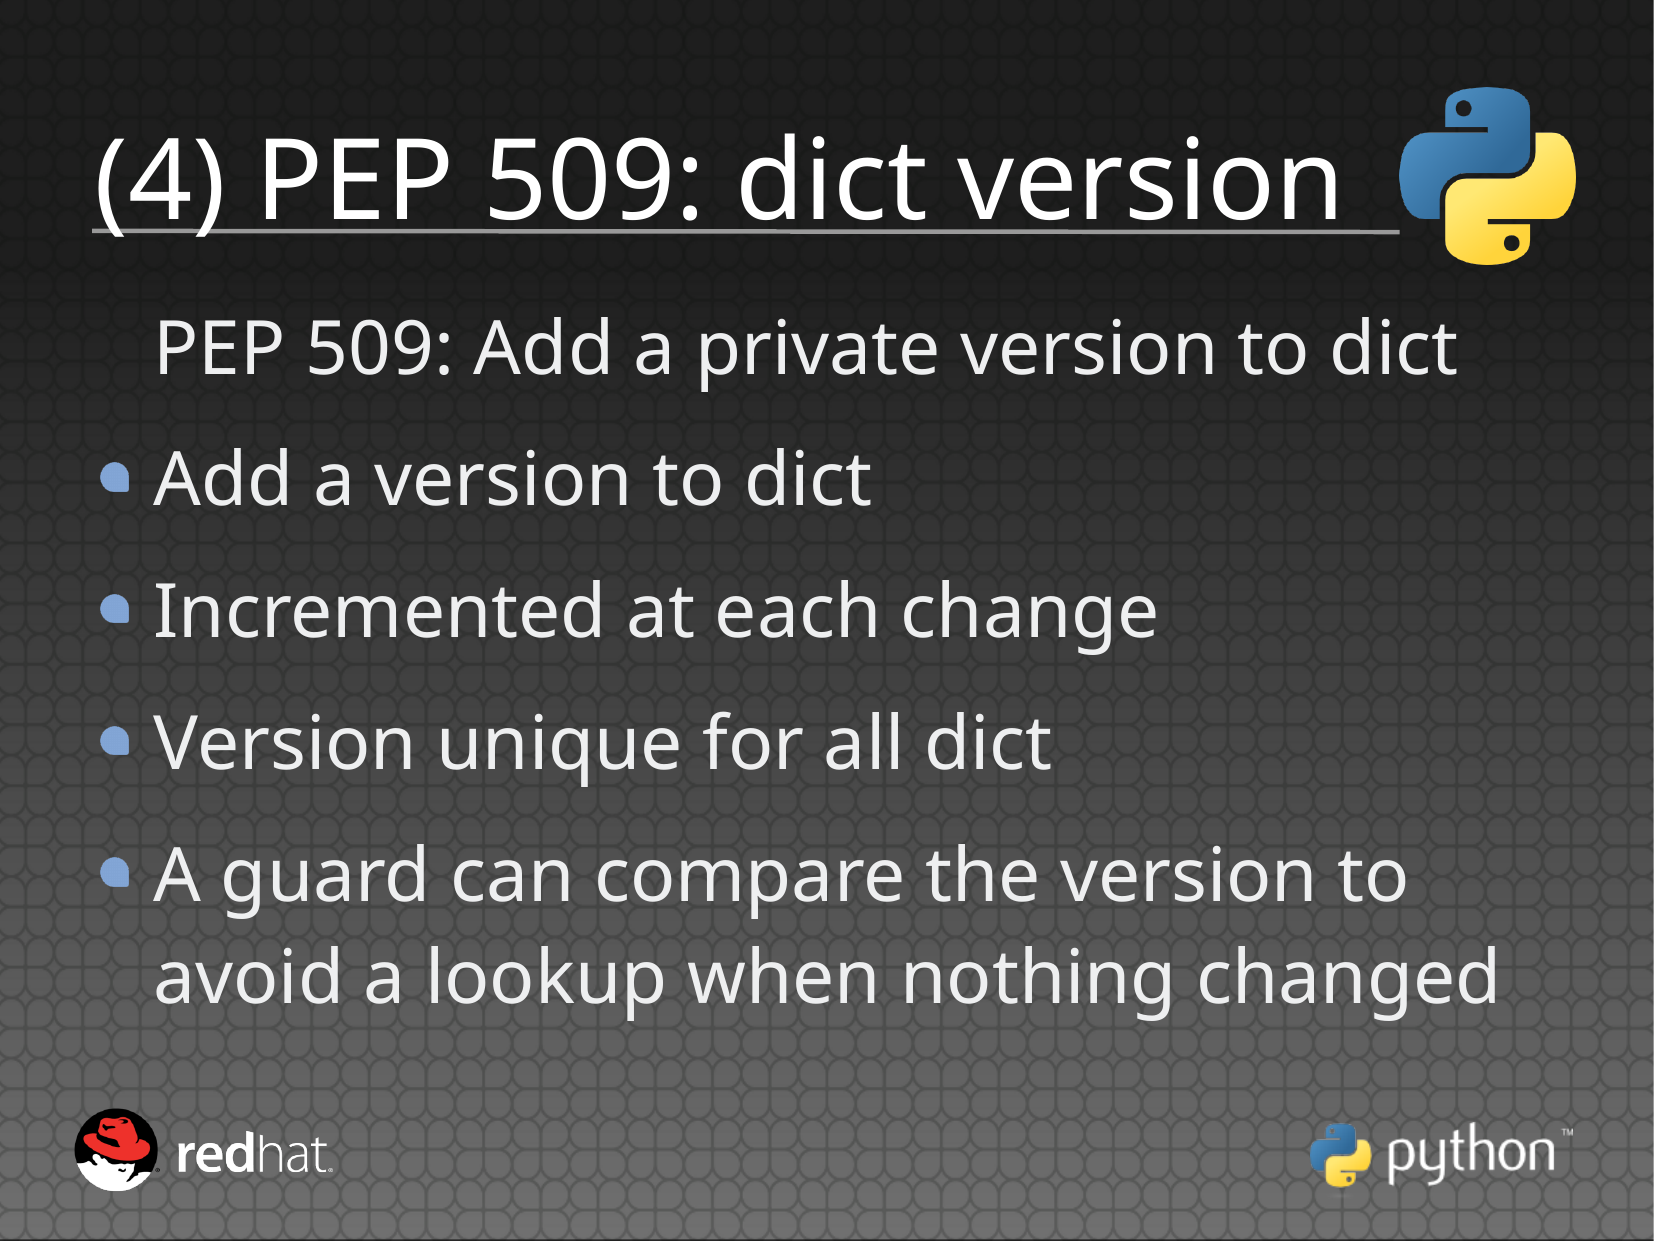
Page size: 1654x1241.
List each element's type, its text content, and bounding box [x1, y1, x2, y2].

list PEP 509: Add a private version to dict Add a version to dict Incremented at each change Version unique for all dict A guard can compare the version to avoid a lookup when nothing changed [82, 293, 1571, 1034]
picture [0, 0, 1654, 1241]
title (4) PEP 509: dict version [94, 100, 1426, 251]
